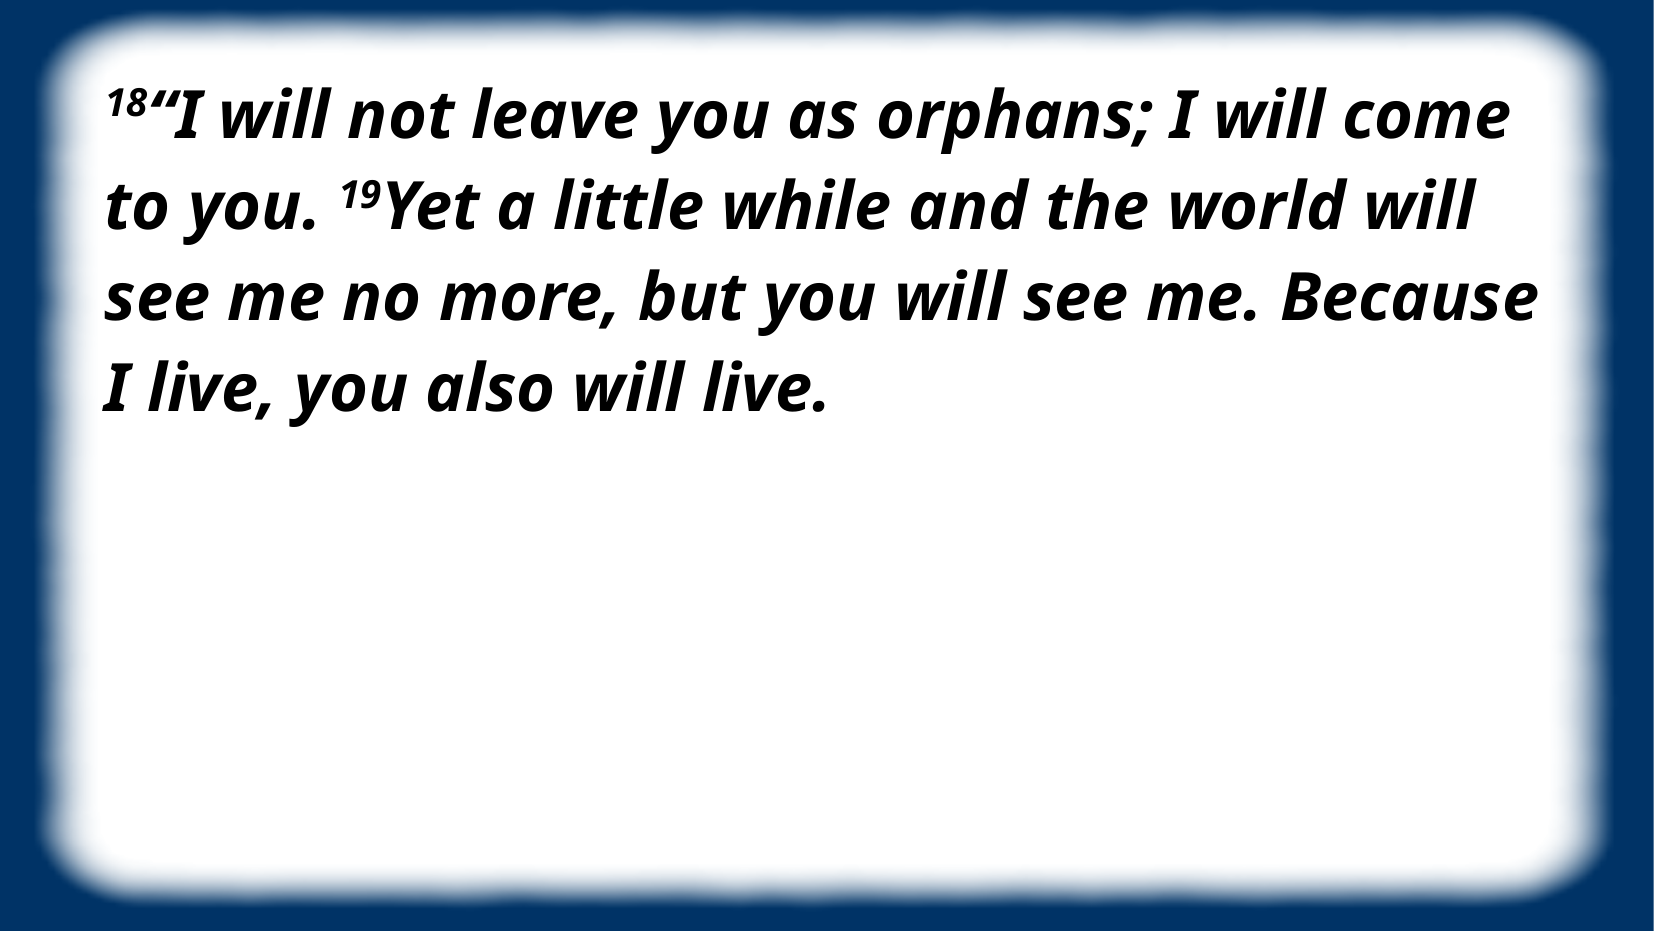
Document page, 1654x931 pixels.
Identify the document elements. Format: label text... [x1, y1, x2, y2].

picture [0, 0, 1654, 931]
text_box 18“I will not leave you as orphans; I will come to you. 19Yet a little while and the world will see me no more, but you will see me. Because I live, you also will live. [90, 60, 1561, 430]
